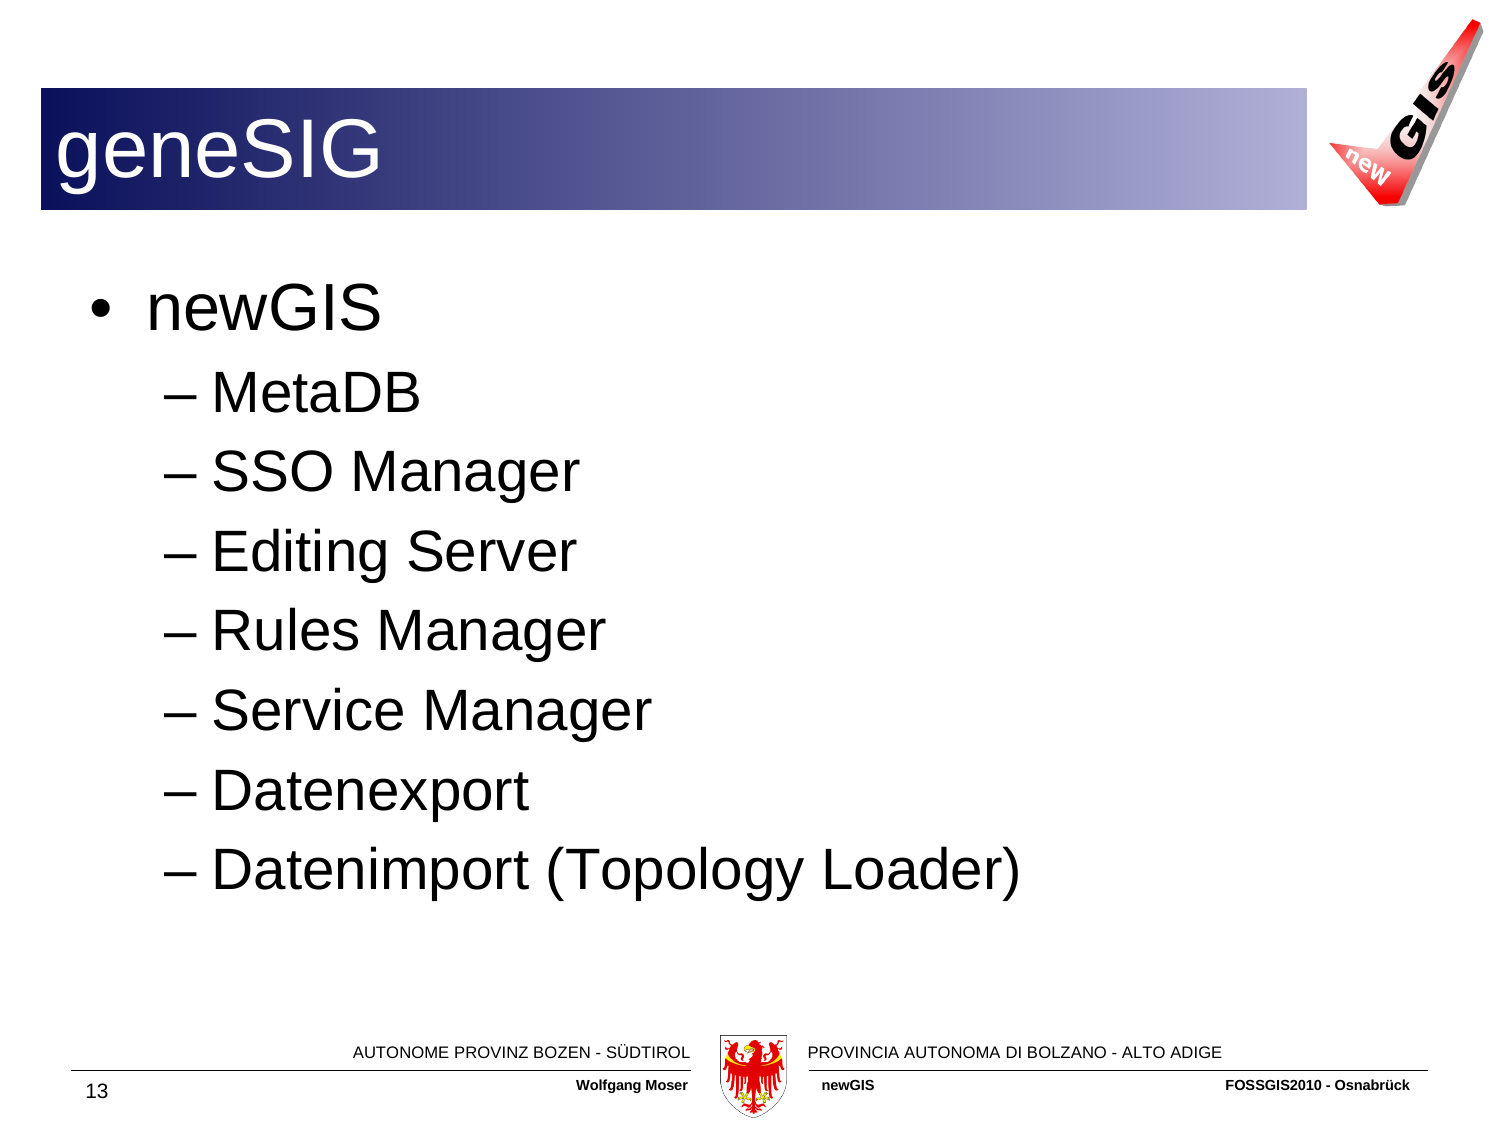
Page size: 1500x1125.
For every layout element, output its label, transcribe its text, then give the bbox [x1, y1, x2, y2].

list newGIS MetaDB SSO Manager Editing Server Rules Manager Service Manager Datenexport Datenimport (Topology Loader) [75, 262, 1426, 1006]
picture [1328, 18, 1485, 207]
text_box geneSIG [41, 88, 1307, 210]
picture [720, 1035, 787, 1118]
